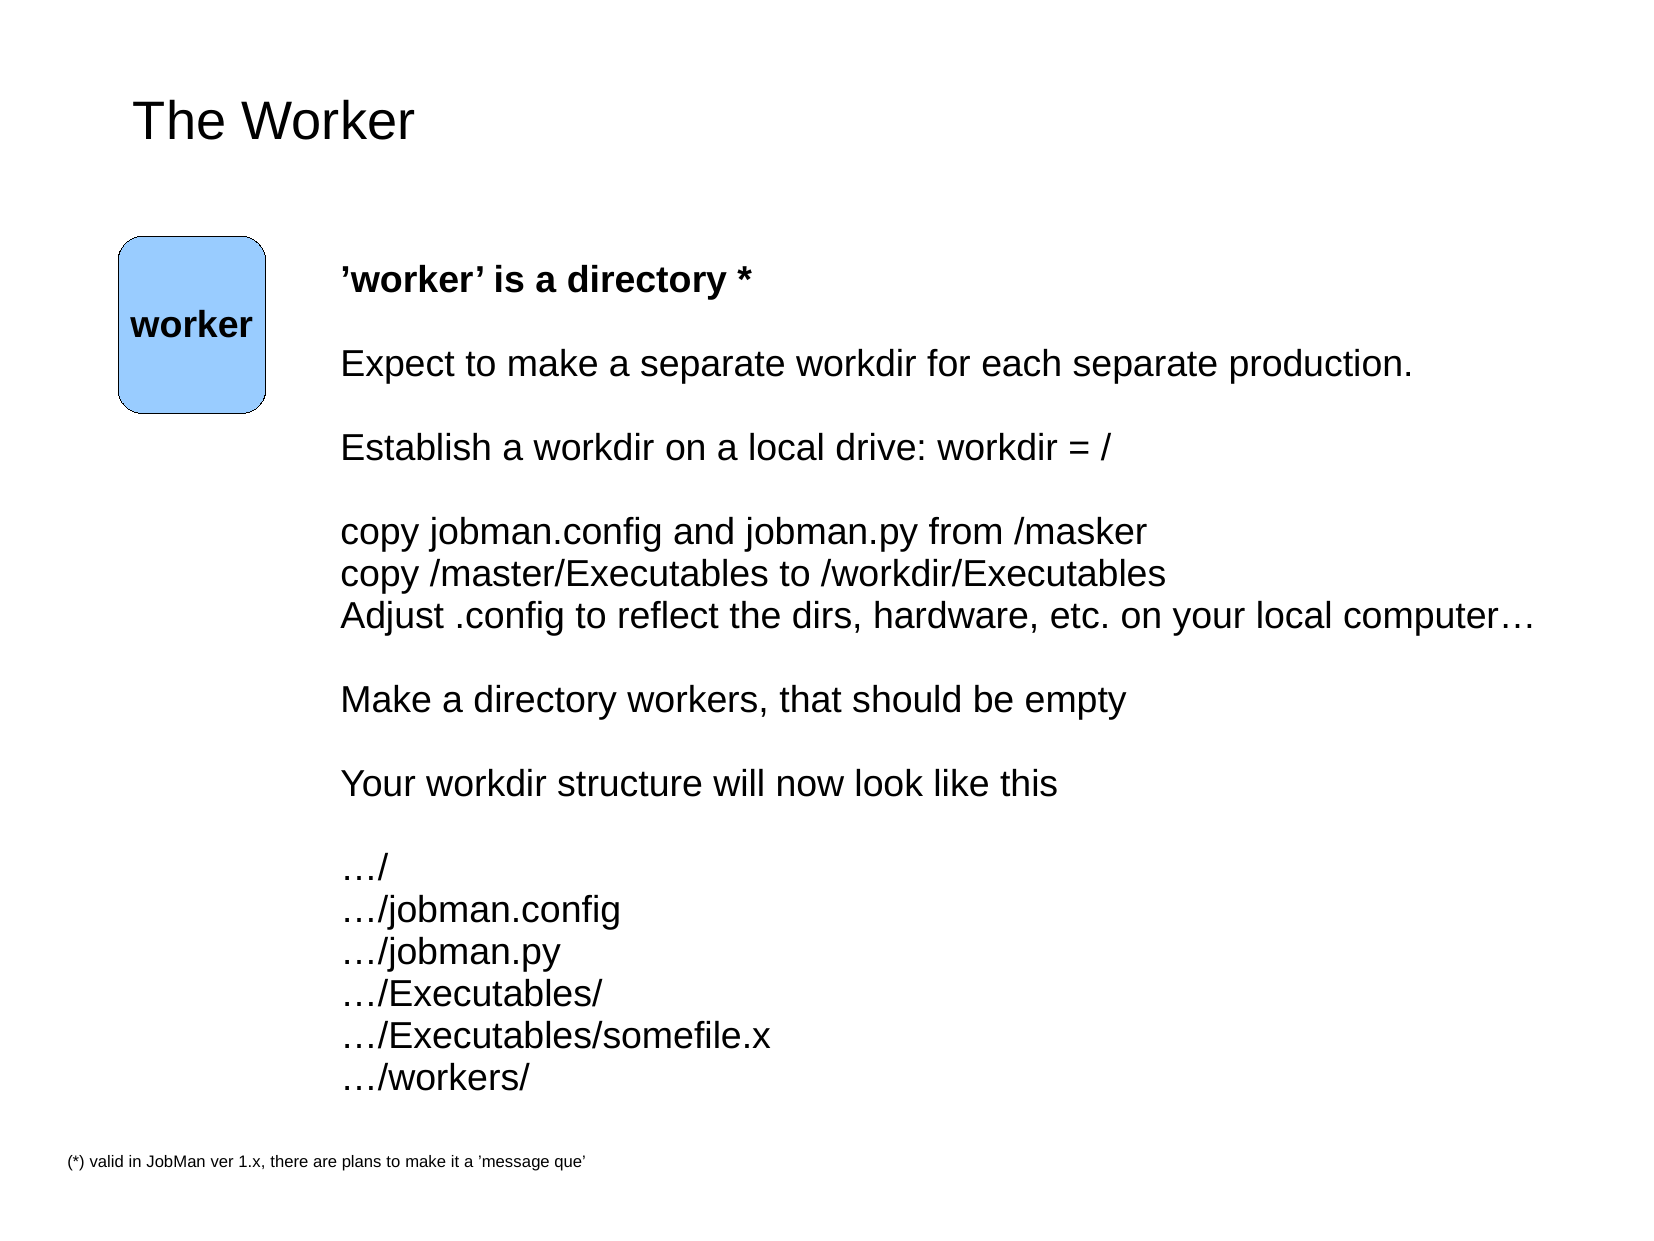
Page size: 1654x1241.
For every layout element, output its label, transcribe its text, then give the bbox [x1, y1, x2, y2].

text_box ’worker’ is a directory * Expect to make a separate workdir for each separate production. Establish a workdir on a local drive: workdir = / copy jobman.config and jobman.py from /masker copy /master/Executables to /workdir/Executables Adjust .config to reflect the dirs, hardware, etc. on your local computer… Make a directory workers, that should be empty Your workdir structure will now look like this …/ …/jobman.config …/jobman.py …/Executables/ …/Executables/somefile.x …/workers/ [325, 251, 1565, 1222]
text_box (*) valid in JobMan ver 1.x, there are plans to make it a ’message que’ [52, 1144, 602, 1179]
text_box worker [118, 236, 266, 414]
text_box The Worker [118, 83, 431, 159]
